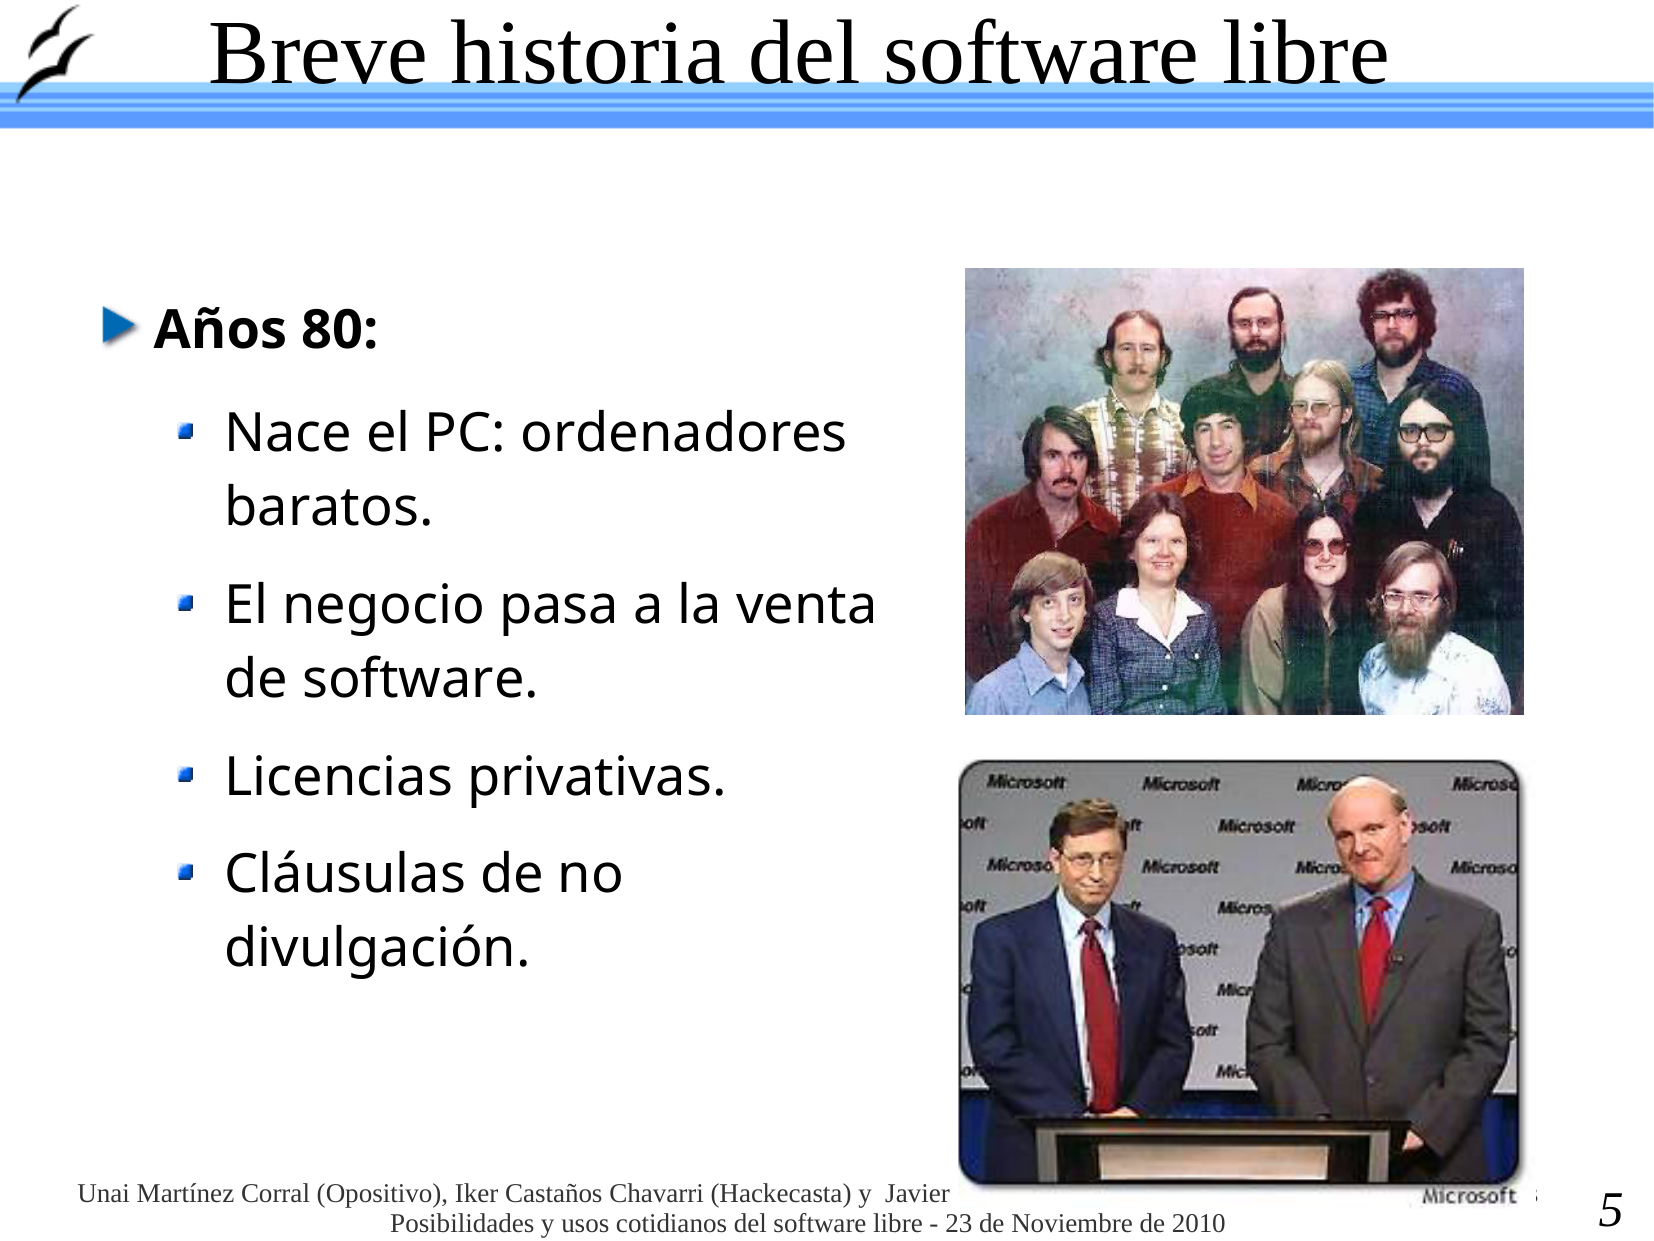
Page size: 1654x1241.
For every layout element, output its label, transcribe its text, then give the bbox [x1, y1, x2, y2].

picture [0, 0, 1654, 133]
picture [950, 749, 1536, 1211]
list Años 80: Nace el PC: ordenadores baratos. El negocio pasa a la venta de software. Licencias privativas. Cláusulas de no divulgación. [82, 290, 916, 1094]
picture [965, 268, 1524, 715]
title Breve historia del software libre [94, 0, 1507, 107]
